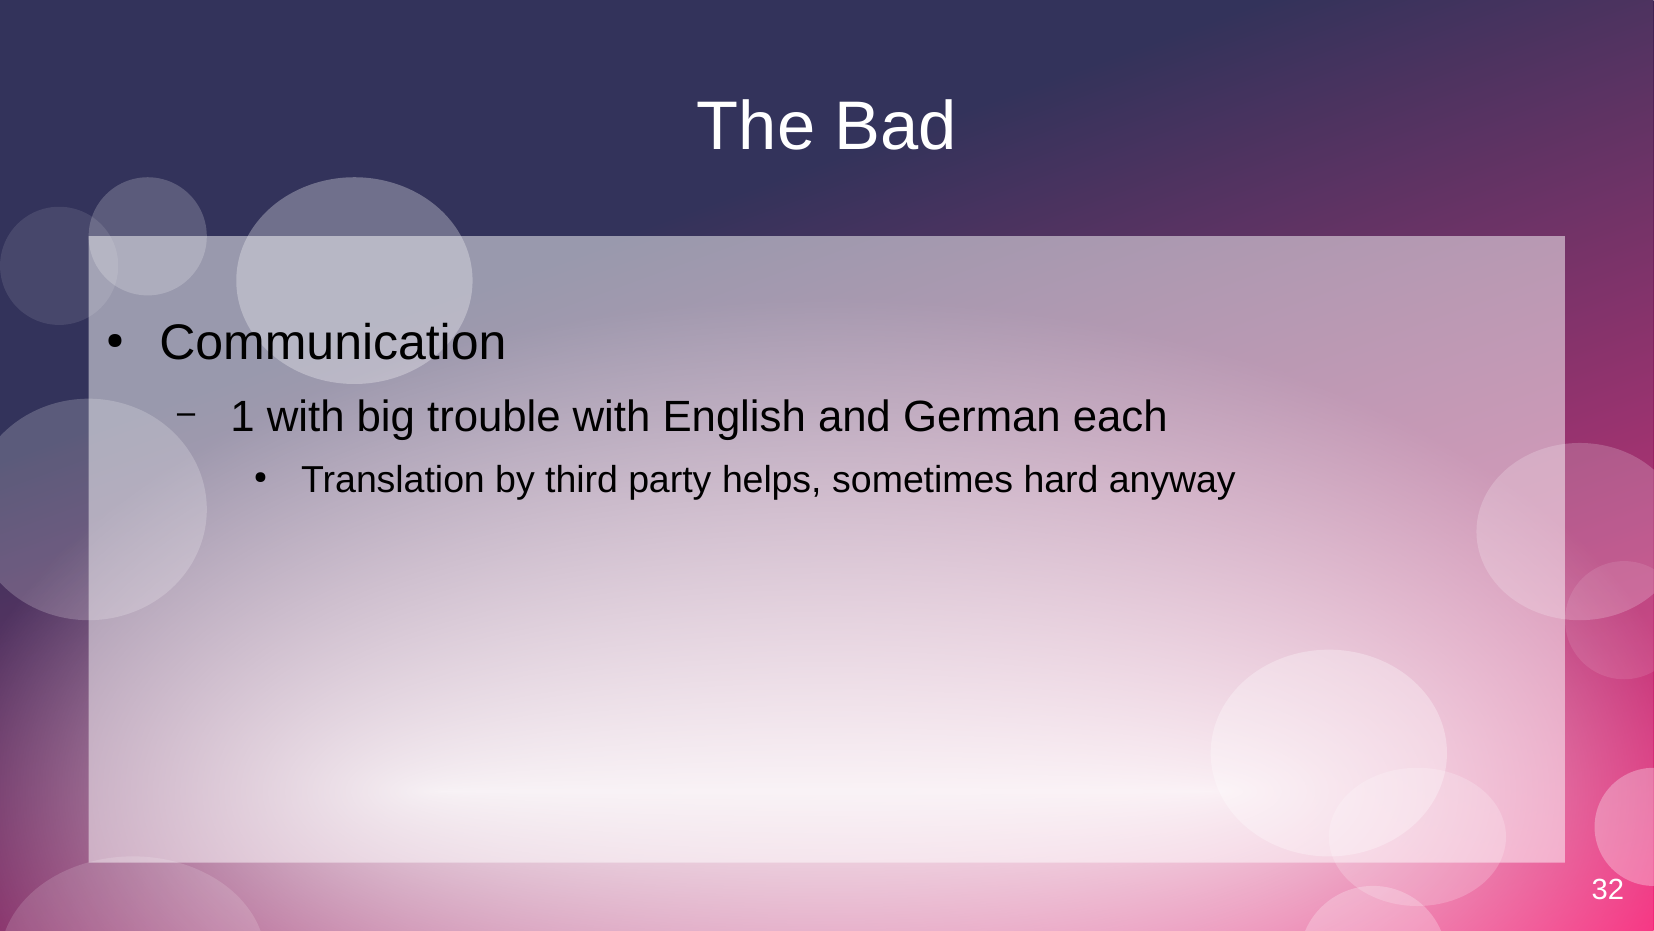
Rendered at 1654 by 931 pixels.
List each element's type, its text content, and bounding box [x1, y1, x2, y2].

list Communication 1 with big trouble with English and German each Translation by third party helps, sometimes hard anyway [88, 236, 1565, 863]
title The Bad [88, 44, 1565, 207]
